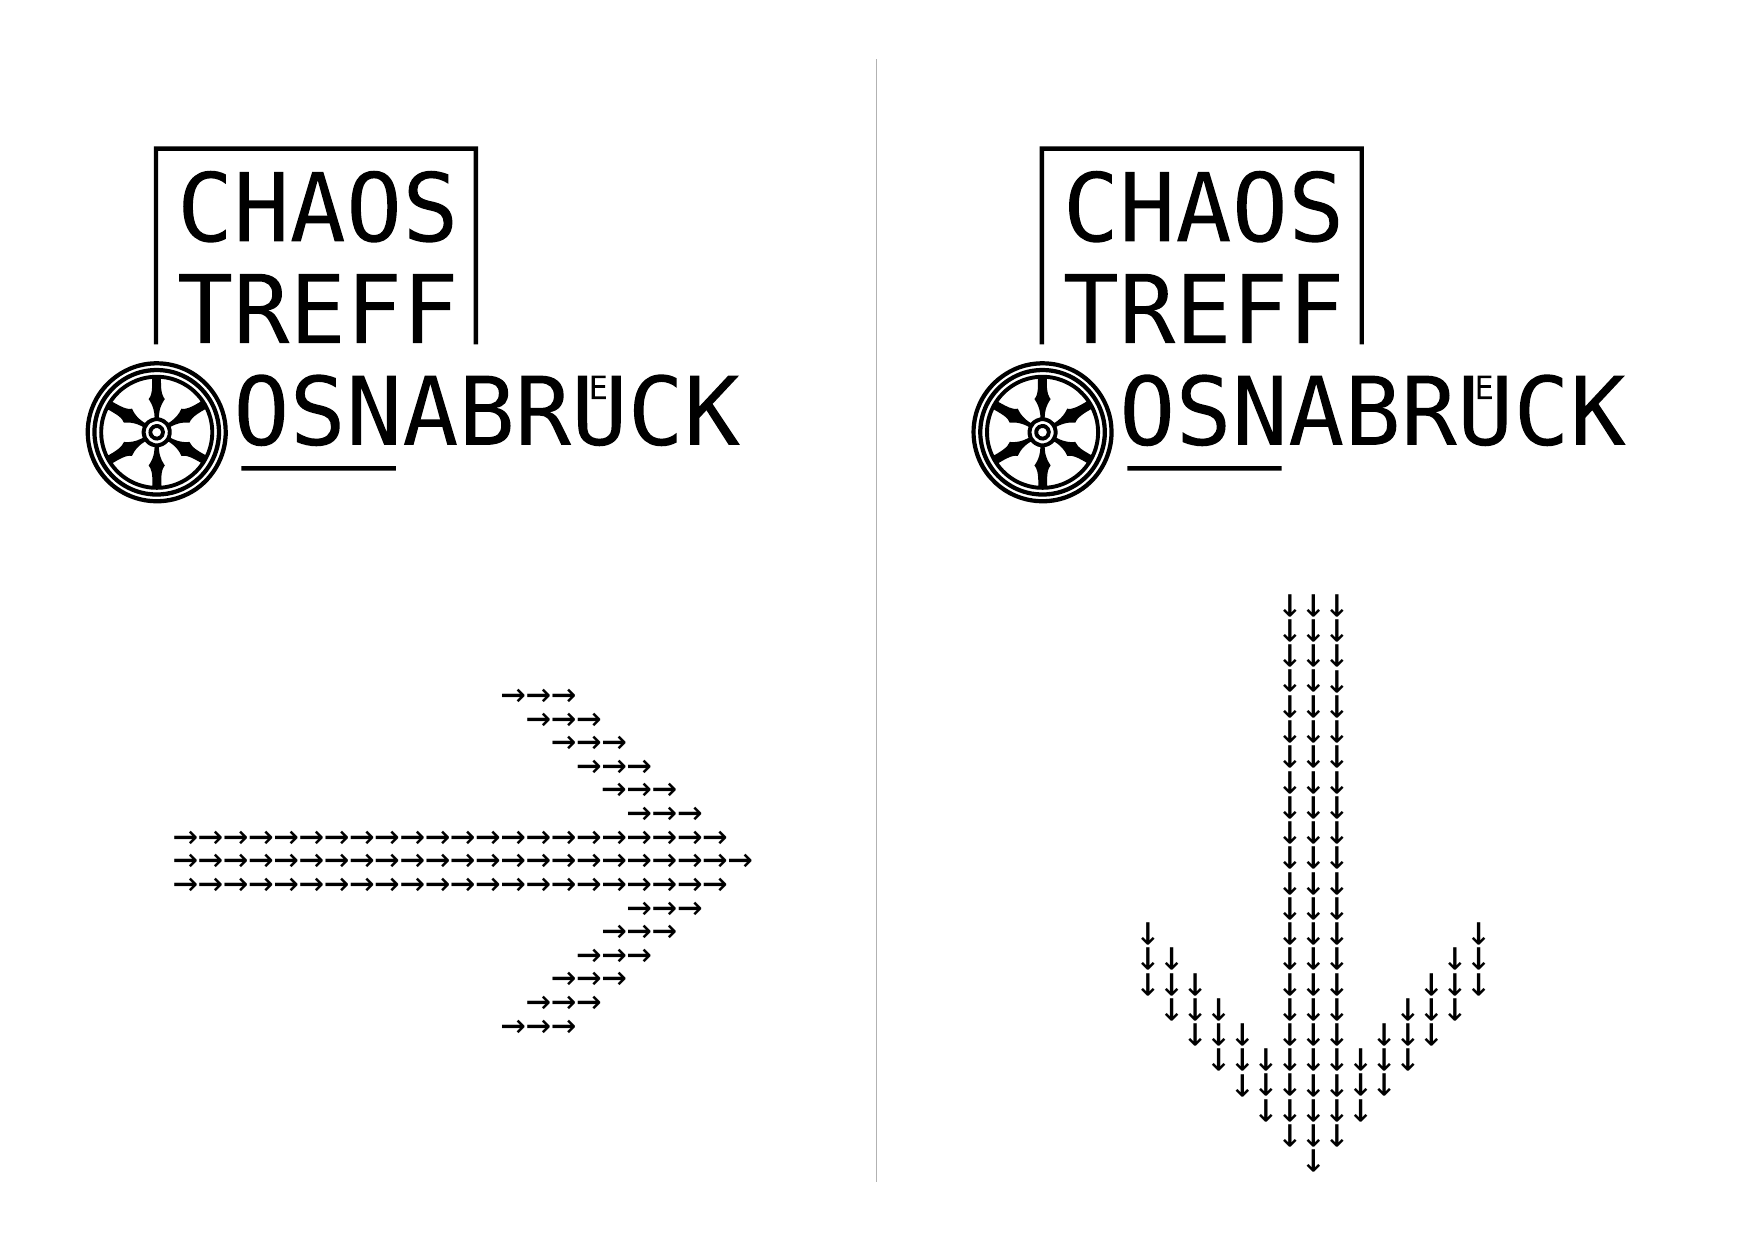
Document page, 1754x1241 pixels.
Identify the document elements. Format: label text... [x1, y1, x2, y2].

text_box ←←← ←←← ←←← ←←← ←←← ←←← ←←←←←←←←←←←←←←←←←←←←←← ←←←←←←←←←←←←←←←←←←←←←←← ←←←←←←←←←←←←←←←←←←←←←← ←←← ←←← ←←← ←←← ←←← ←←← [1138, 538, 1508, 1189]
picture [54, 118, 768, 532]
text_box ←←← ←←← ←←← ←←← ←←← ←←← ←←←←←←←←←←←←←←←←←←←←←← ←←←←←←←←←←←←←←←←←←←←←←← ←←←←←←←←←←←←←←←←←←←←←← ←←← ←←← ←←← ←←← ←←← ←←← [118, 667, 768, 1037]
picture [940, 118, 1654, 532]
